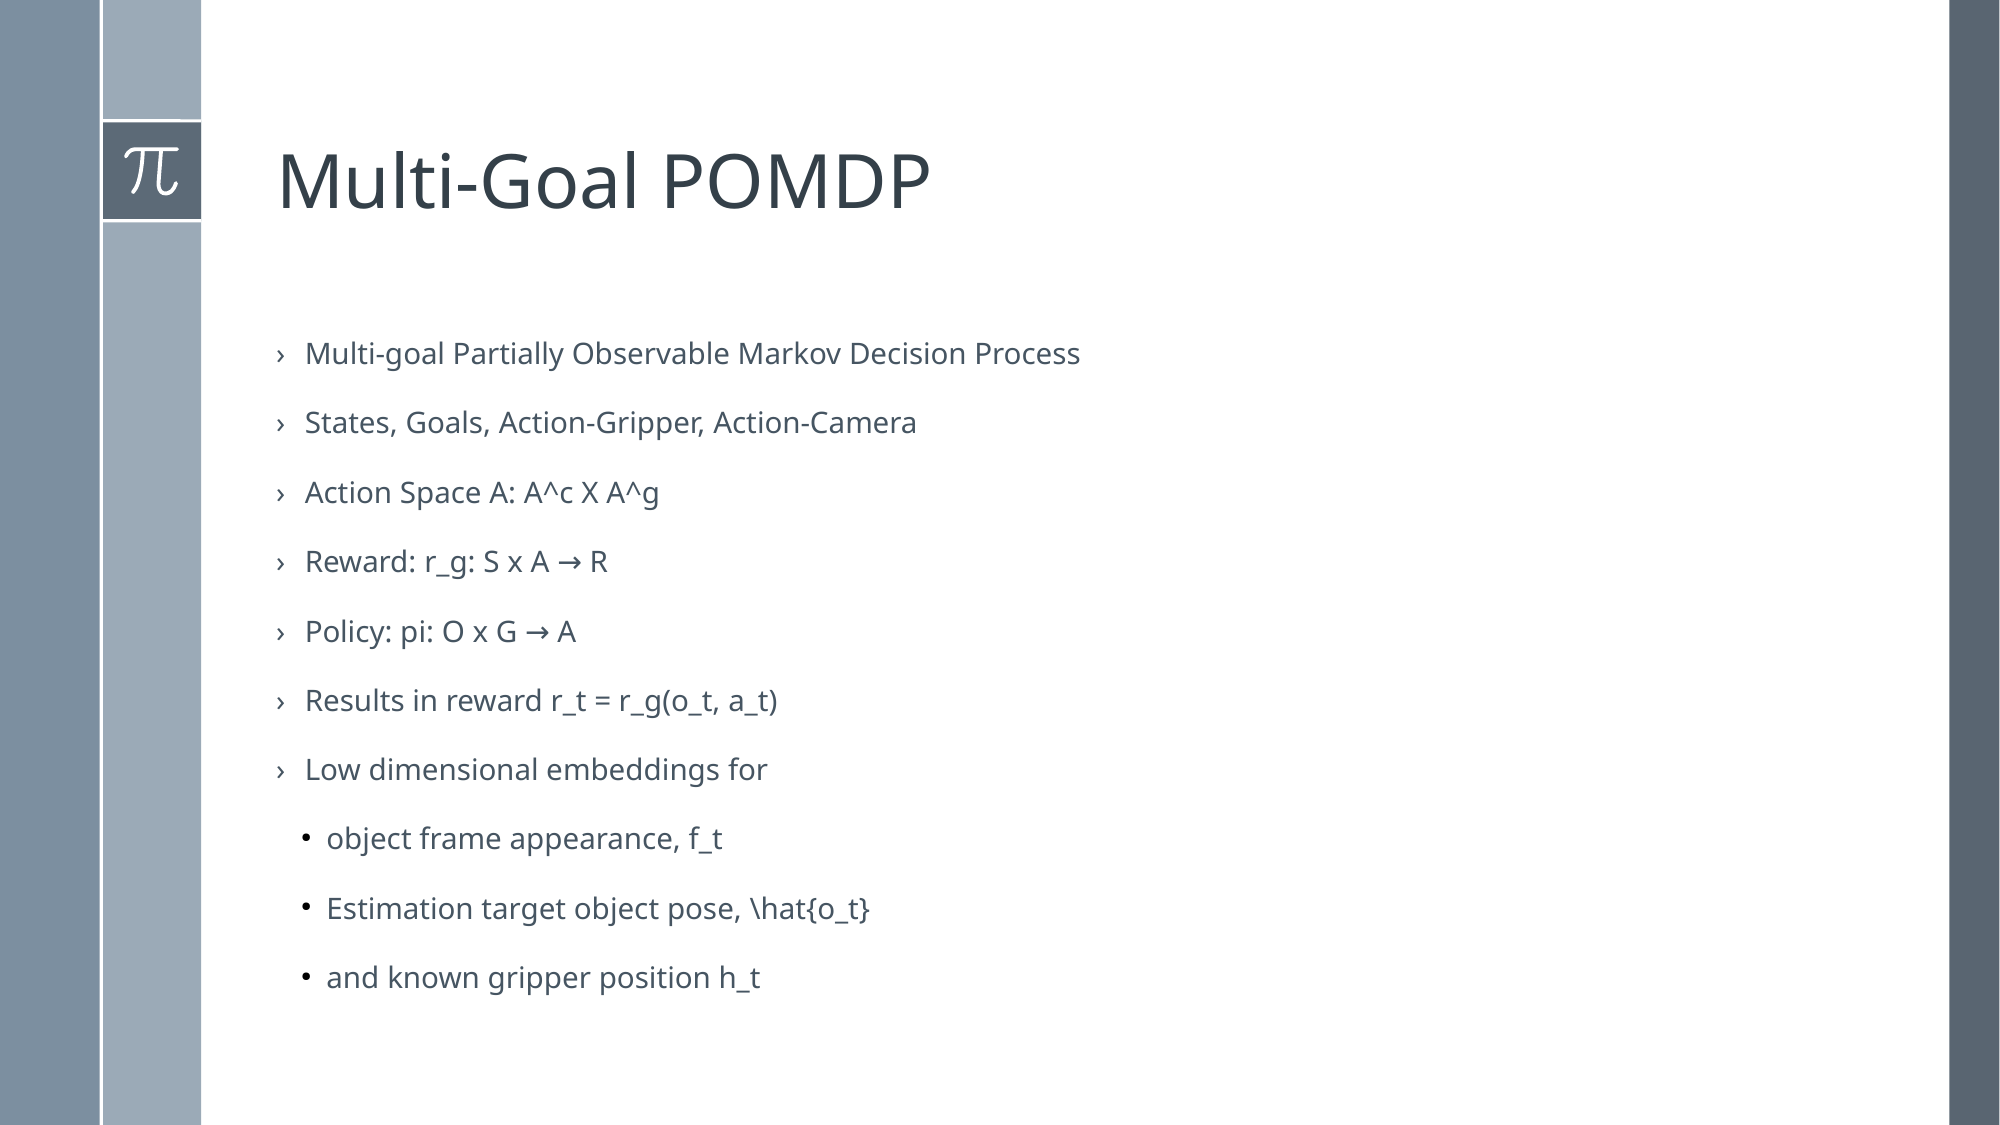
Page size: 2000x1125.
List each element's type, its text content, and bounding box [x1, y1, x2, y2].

text_box Multi-Goal POMDP [261, 29, 1867, 233]
text_box Multi-goal Partially Observable Markov Decision Process States, Goals, Action-Gripper, Action-Camera Action Space A: A^c X A^g Reward: r_g: S x A → R Policy: pi: O x G → A Results in reward r_t = r_g(o_t, a_t) Low dimensional embeddings for object frame appearance, f_t Estimation target object pose, \hat{o_t} and known gripper position h_t [261, 262, 1845, 1013]
